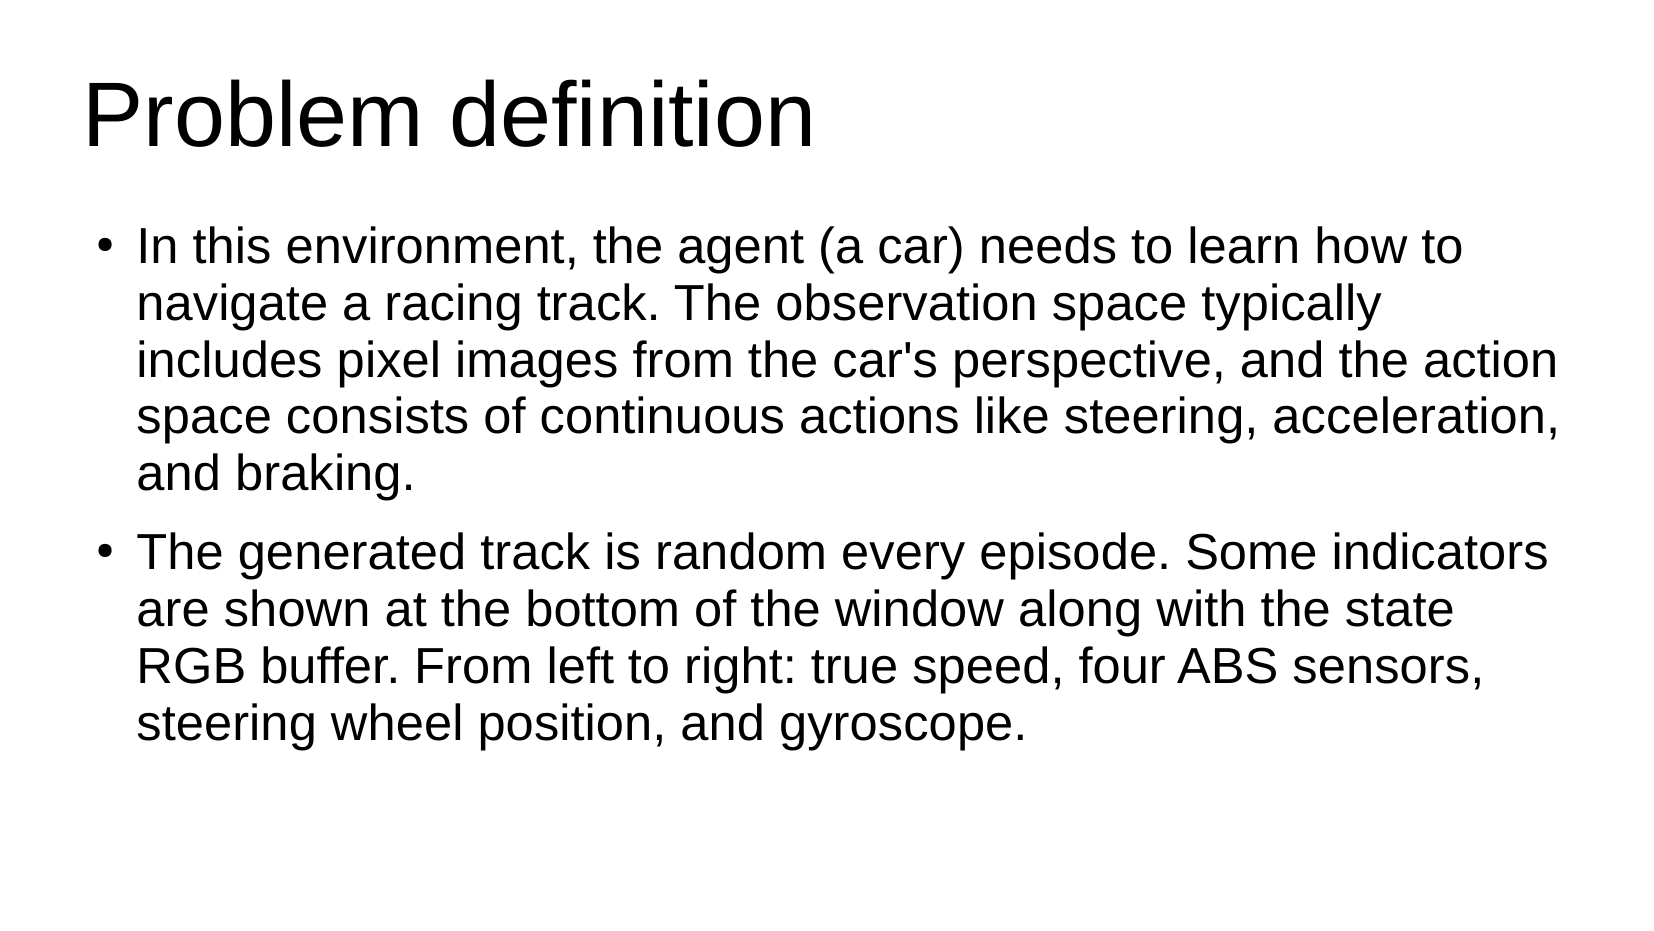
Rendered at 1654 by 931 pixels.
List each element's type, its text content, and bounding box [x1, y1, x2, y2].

title Problem definition [82, 37, 1571, 193]
list In this environment, the agent (a car) needs to learn how to navigate a racing track. The observation space typically includes pixel images from the car's perspective, and the action space consists of continuous actions like steering, acceleration, and braking. The generated track is random every episode. Some indicators are shown at the bottom of the window along with the state RGB buffer. From left to right: true speed, four ABS sensors, steering wheel position, and gyroscope. [82, 217, 1571, 758]
